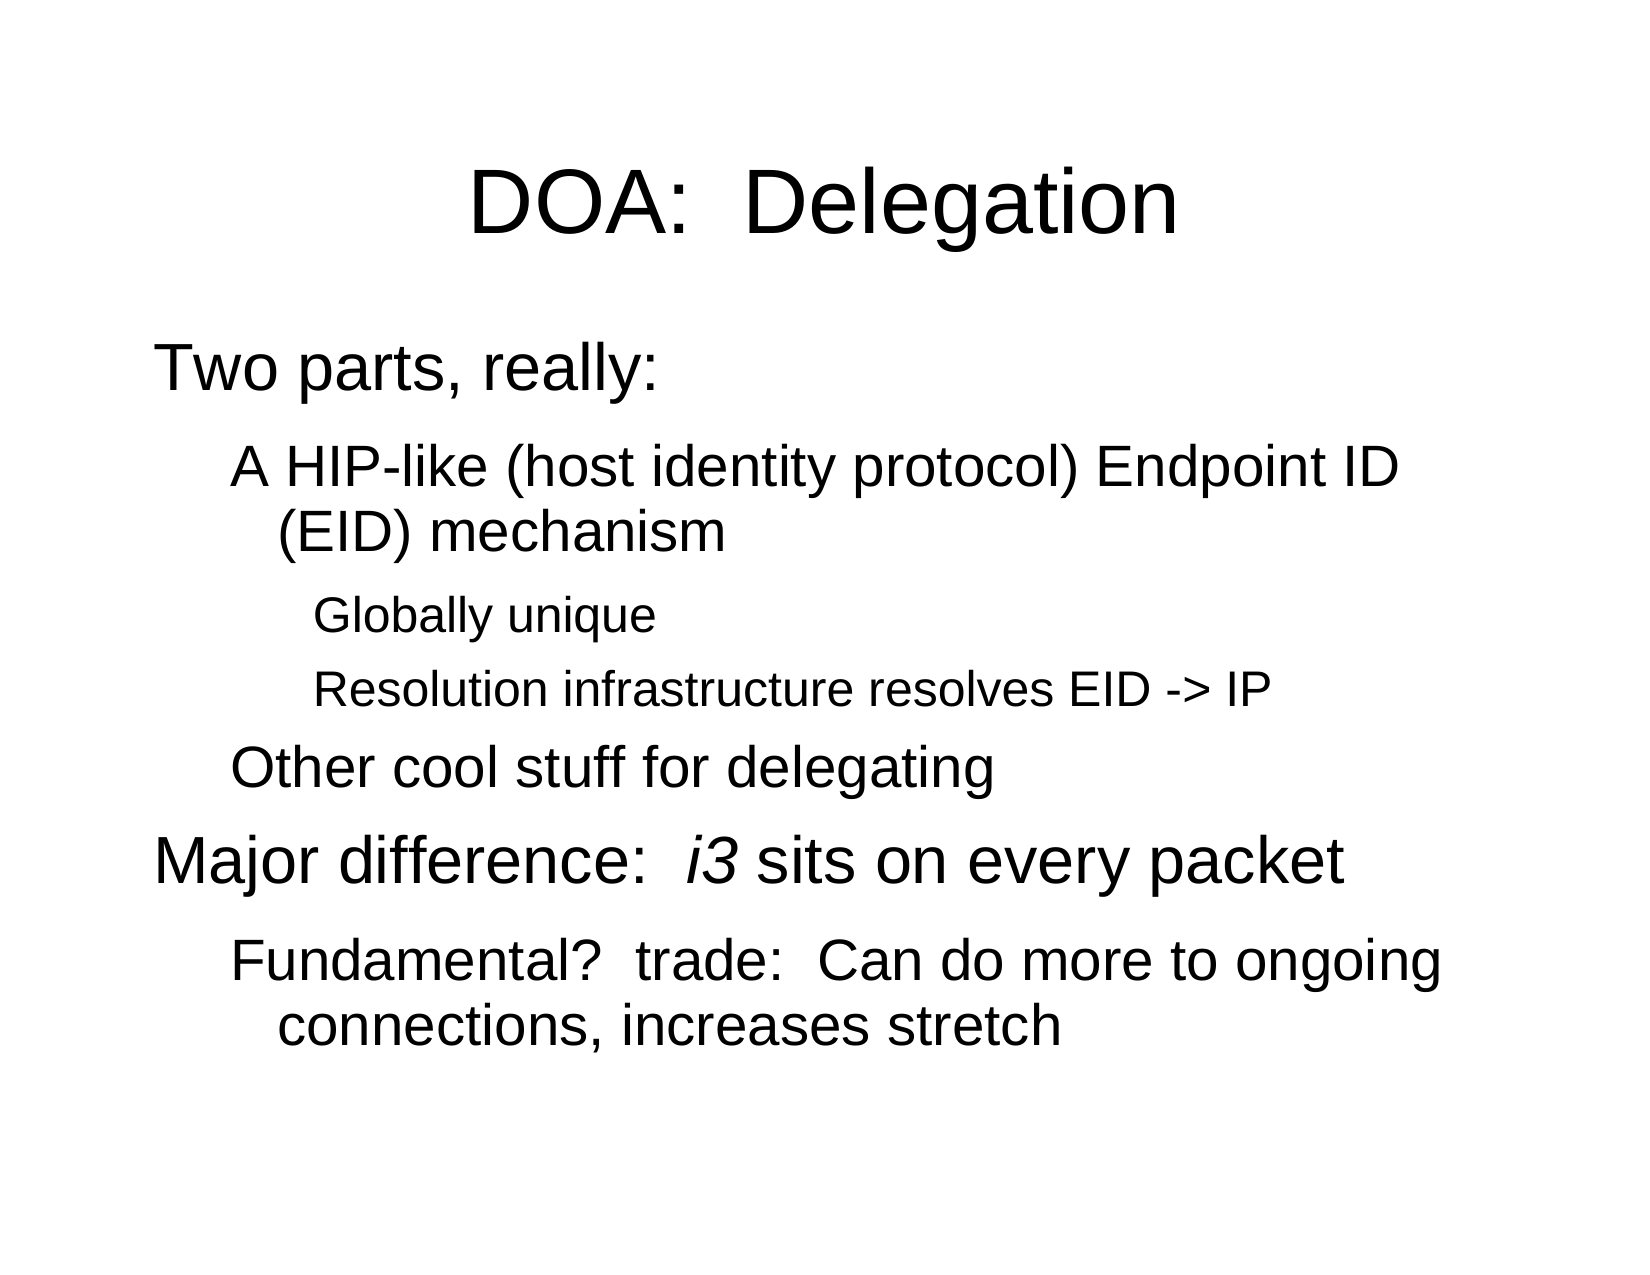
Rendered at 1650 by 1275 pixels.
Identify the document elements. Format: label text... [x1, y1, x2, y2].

title DOA: Delegation [135, 112, 1515, 291]
list Two parts, really: A HIP-like (host identity protocol) Endpoint ID (EID) mechanism Globally unique Resolution infrastructure resolves EID -> IP Other cool stuff for delegating Major difference: i3 sits on every packet Fundamental? trade: Can do more to ongoing connections, increases stretch [135, 329, 1515, 1125]
